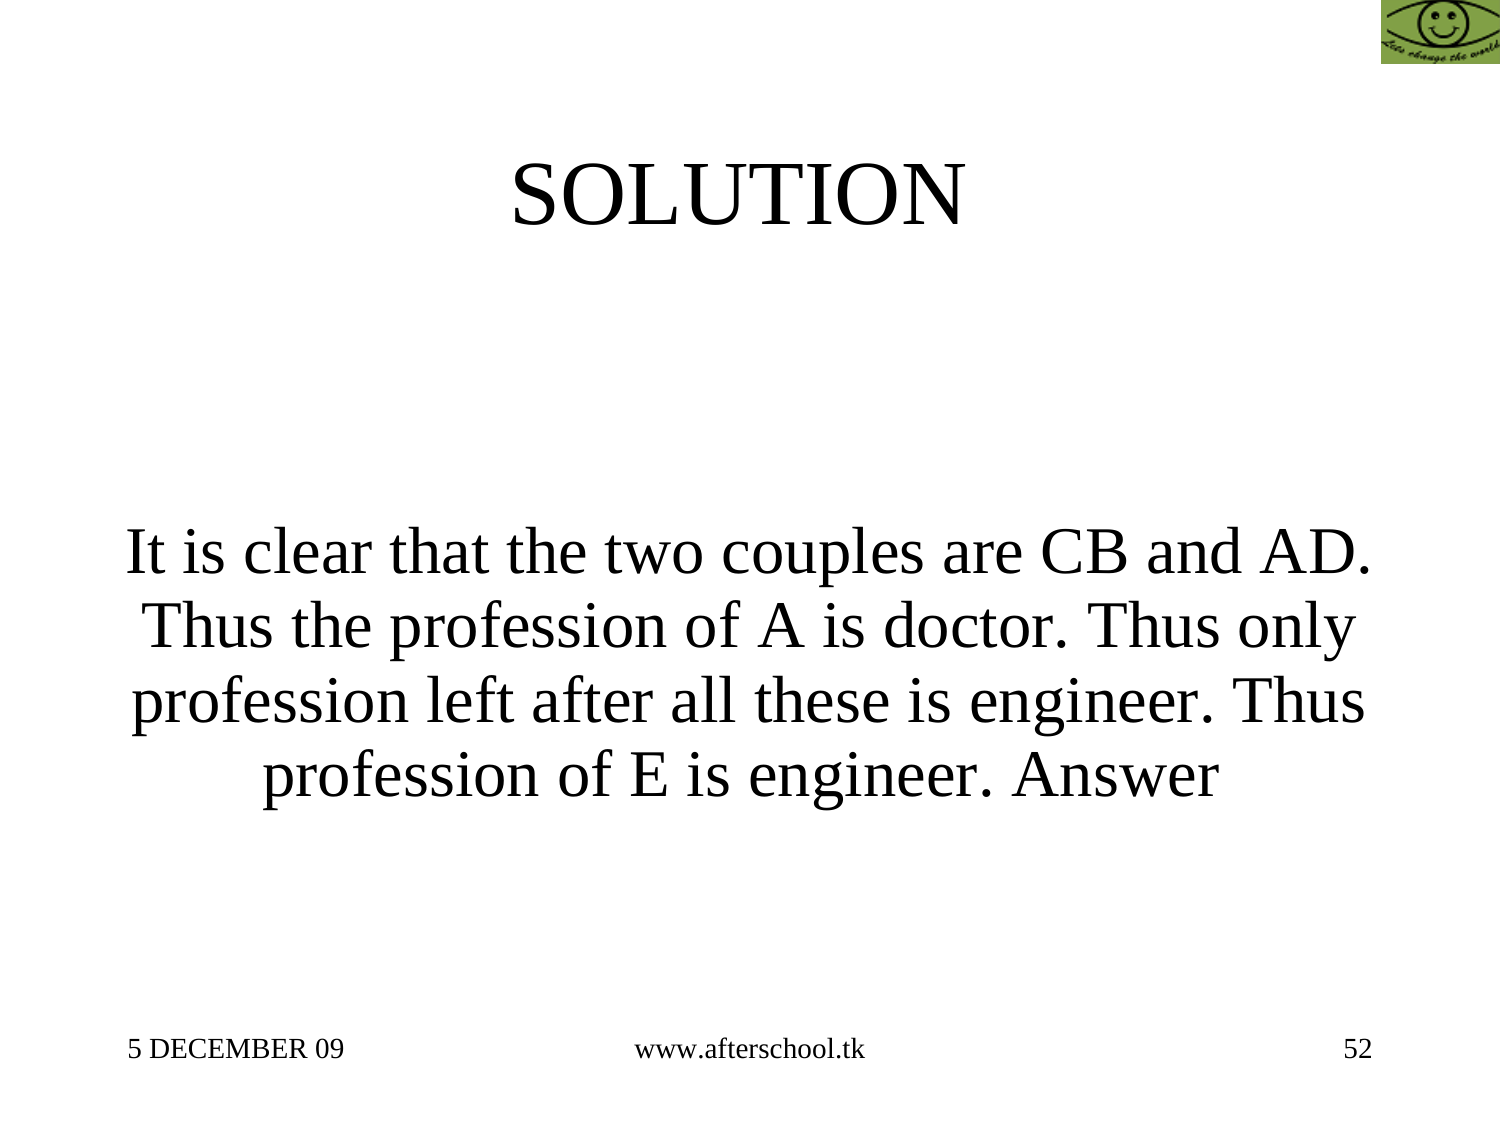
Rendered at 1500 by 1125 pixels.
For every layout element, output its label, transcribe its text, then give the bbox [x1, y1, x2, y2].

subtitle It is clear that the two couples are CB and AD. Thus the profession of A is doctor. Thus only profession left after all these is engineer. Thus profession of E is engineer. Answer [112, 332, 1388, 993]
picture [1381, 0, 1500, 64]
title SOLUTION [112, 107, 1388, 281]
